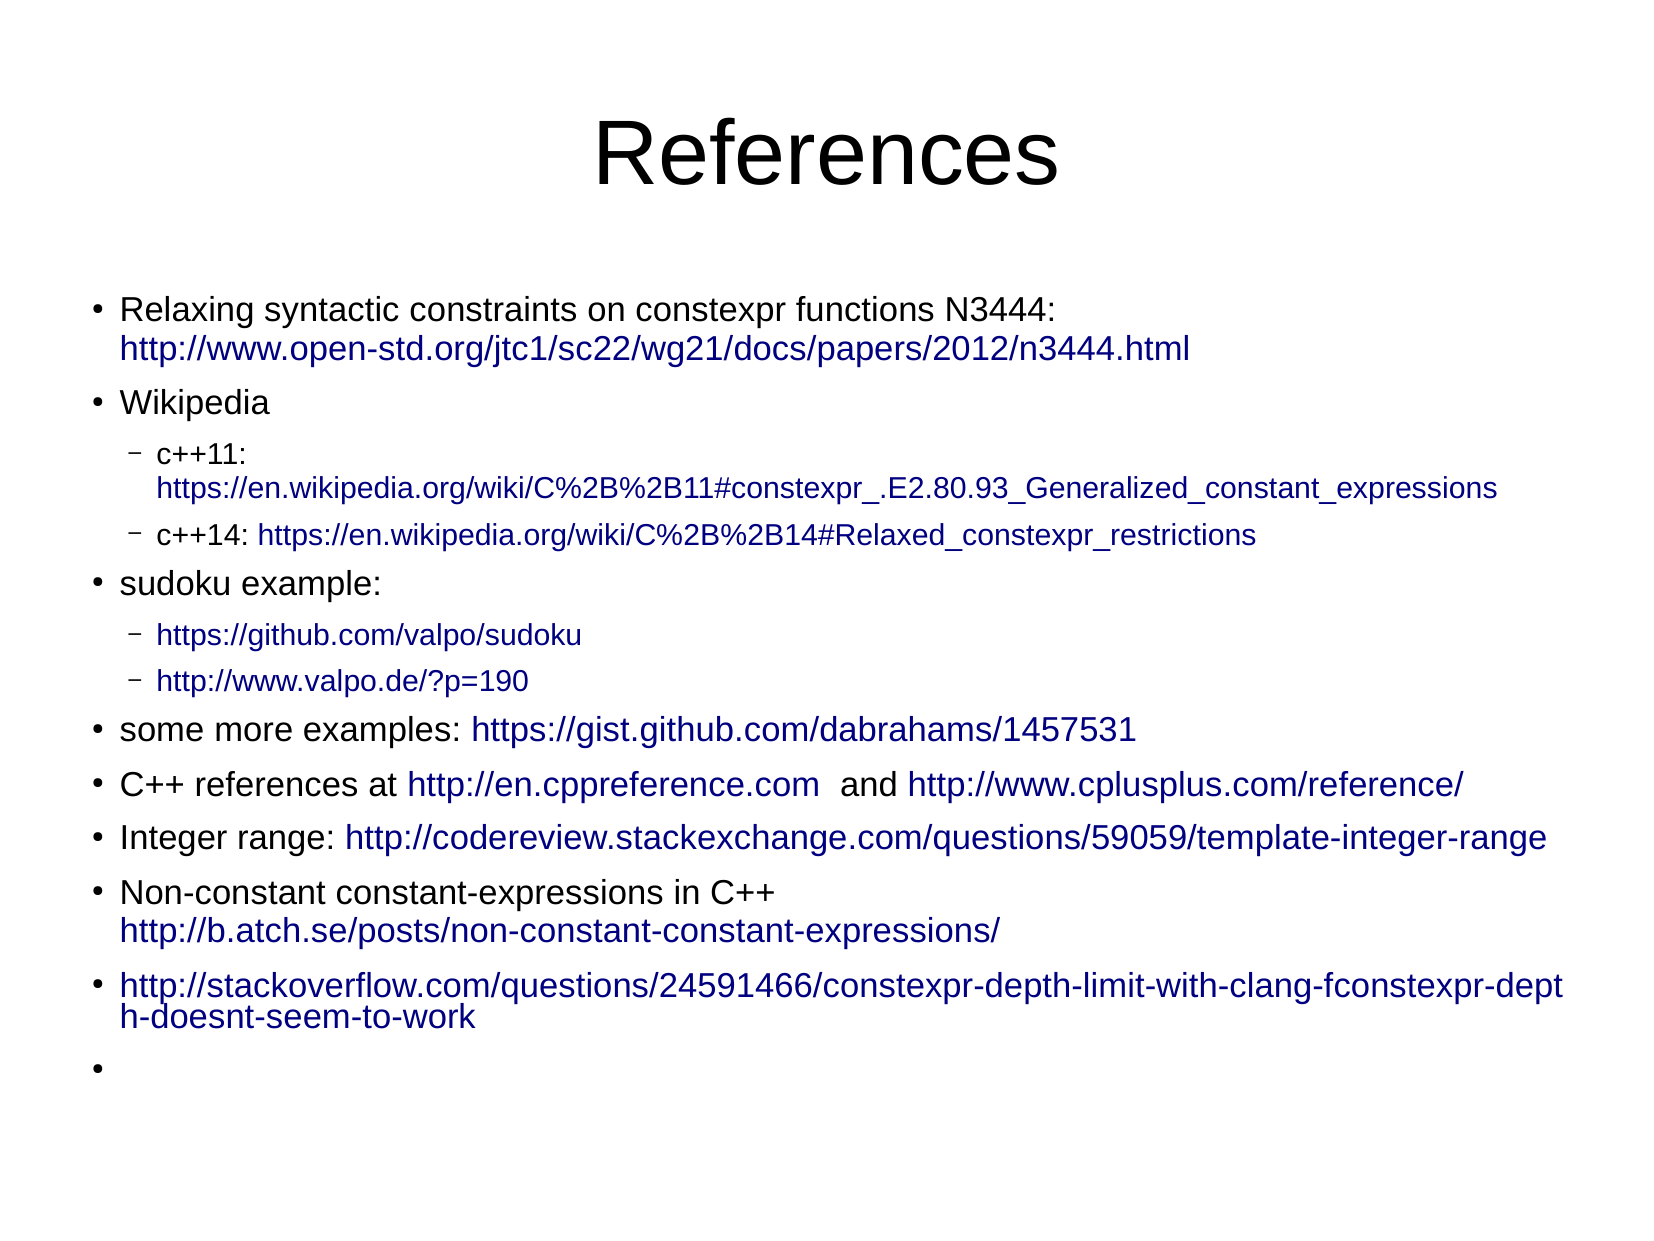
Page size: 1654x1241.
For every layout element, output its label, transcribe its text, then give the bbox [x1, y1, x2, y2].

title References [82, 49, 1571, 257]
list Relaxing syntactic constraints on constexpr functions N3444: http://www.open-std.org/jtc1/sc22/wg21/docs/papers/2012/n3444.html Wikipedia c++11: https://en.wikipedia.org/wiki/C%2B%2B11#constexpr_.E2.80.93_Generalized_constant_expressions c++14: https://en.wikipedia.org/wiki/C%2B%2B14#Relaxed_constexpr_restrictions sudoku example: https://github.com/valpo/sudoku http://www.valpo.de/?p=190 some more examples: https://gist.github.com/dabrahams/1457531 C++ references at http://en.cppreference.com and http://www.cplusplus.com/reference/ Integer range: http://codereview.stackexchange.com/questions/59059/template-integer-range Non-constant constant-expressions in C++ http://b.atch.se/posts/non-constant-constant-expressions/ http://stackoverflow.com/questions/24591466/constexpr-depth-limit-with-clang-fconstexpr-depth-doesnt-seem-to-work [82, 290, 1571, 1010]
